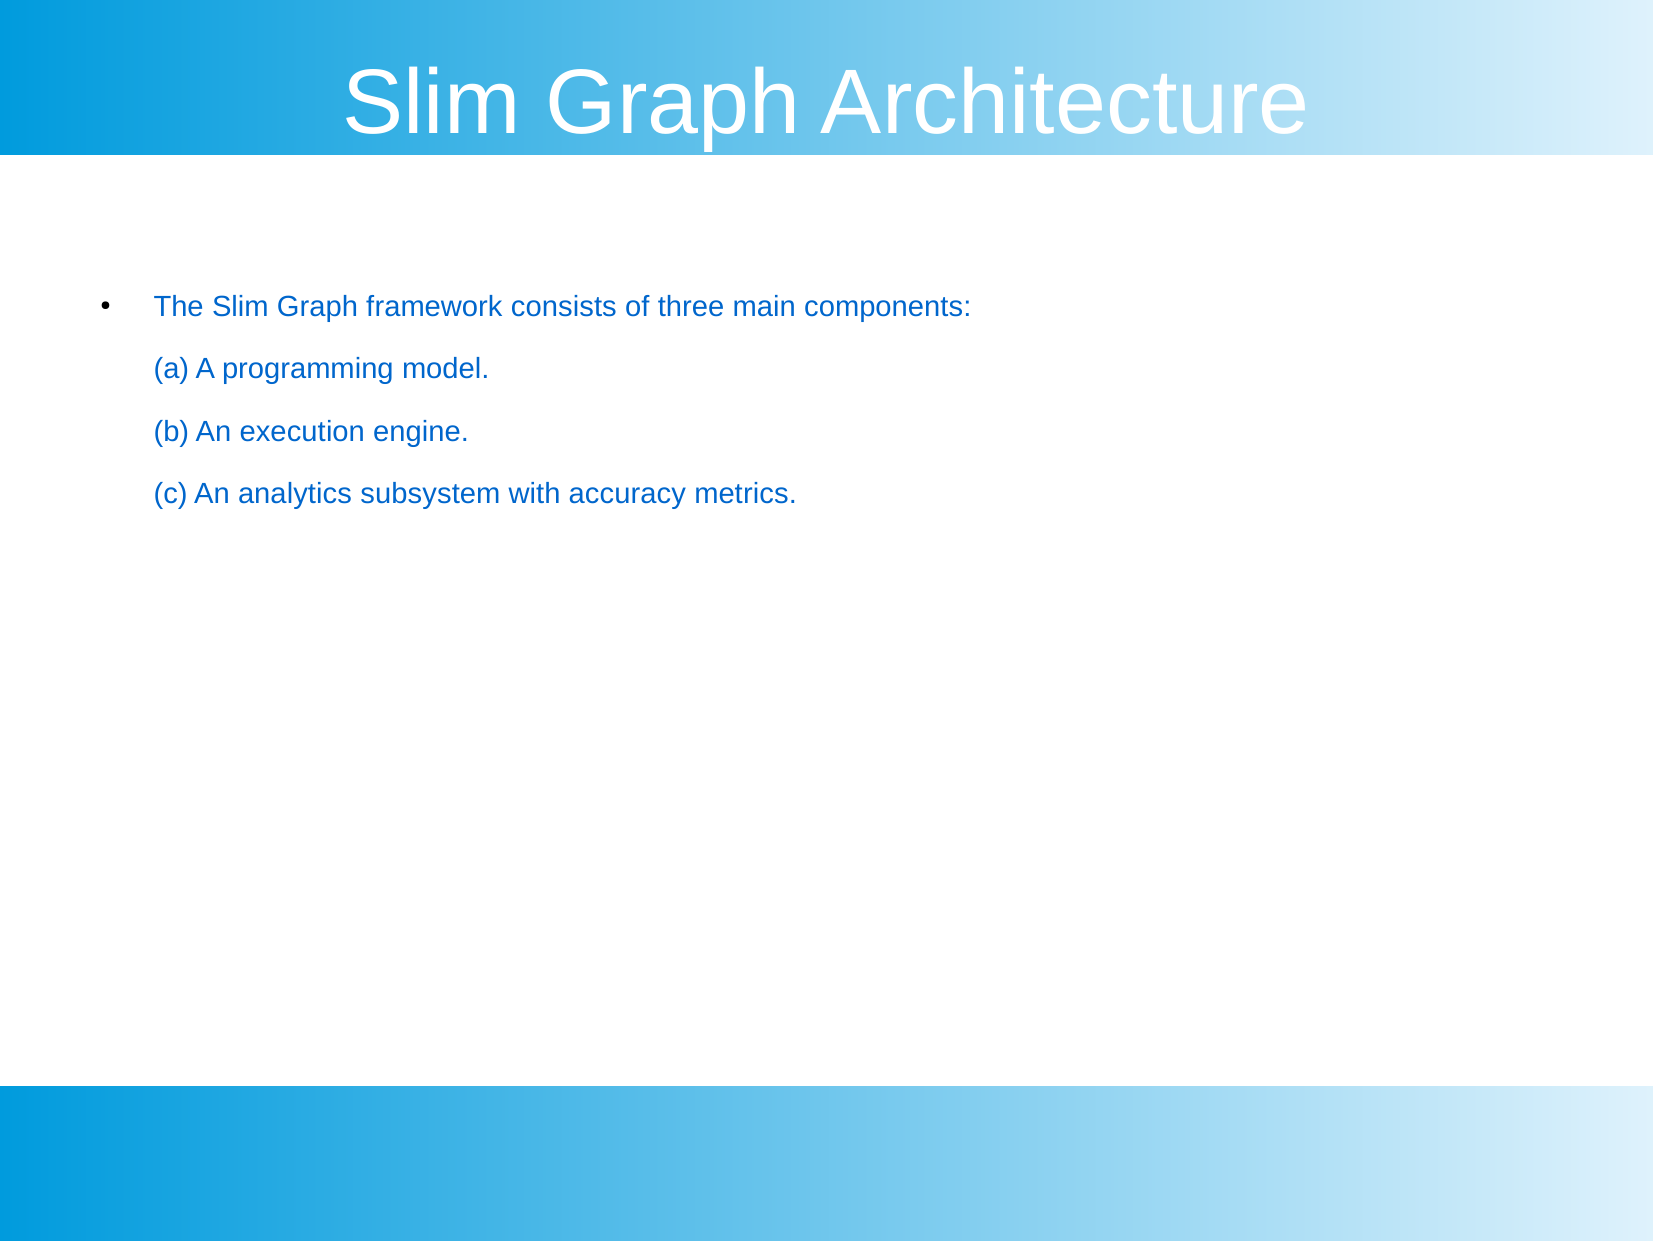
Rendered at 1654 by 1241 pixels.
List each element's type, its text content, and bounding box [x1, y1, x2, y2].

list The Slim Graph framework consists of three main components: (a) A programming model. (b) An execution engine. (c) An analytics subsystem with accuracy metrics. [82, 290, 1571, 1010]
title Slim Graph Architecture [82, 49, 1571, 155]
